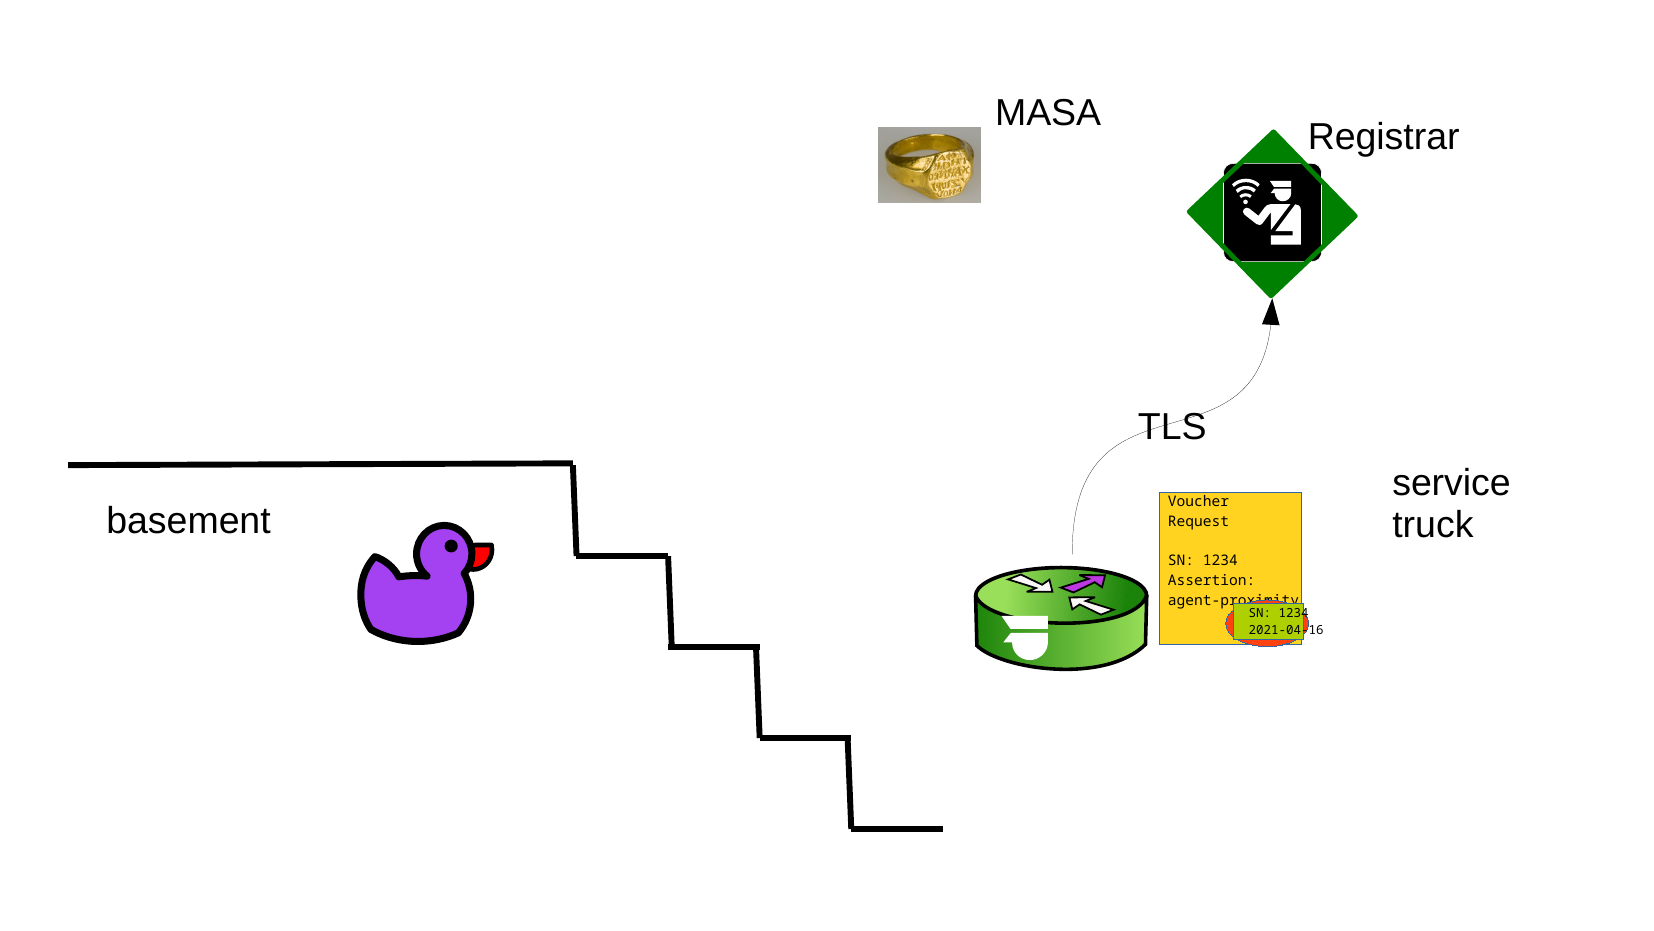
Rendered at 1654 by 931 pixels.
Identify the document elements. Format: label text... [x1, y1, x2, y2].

text_box service truck [1377, 454, 1526, 554]
picture [349, 511, 502, 663]
text_box Registrar [1293, 107, 1475, 165]
text_box [1159, 604, 1302, 647]
picture [968, 554, 1177, 674]
text_box Voucher Request SN: 1234 Assertion: agent-proximity [1153, 483, 1355, 604]
text_box SN: 1234 2021-04-16 [1233, 603, 1304, 640]
text_box [1304, 615, 1309, 630]
text_box [1246, 599, 1288, 603]
picture [878, 127, 981, 203]
text_box MASA [980, 84, 1117, 142]
text_box basement [91, 492, 286, 549]
picture [1186, 129, 1358, 299]
